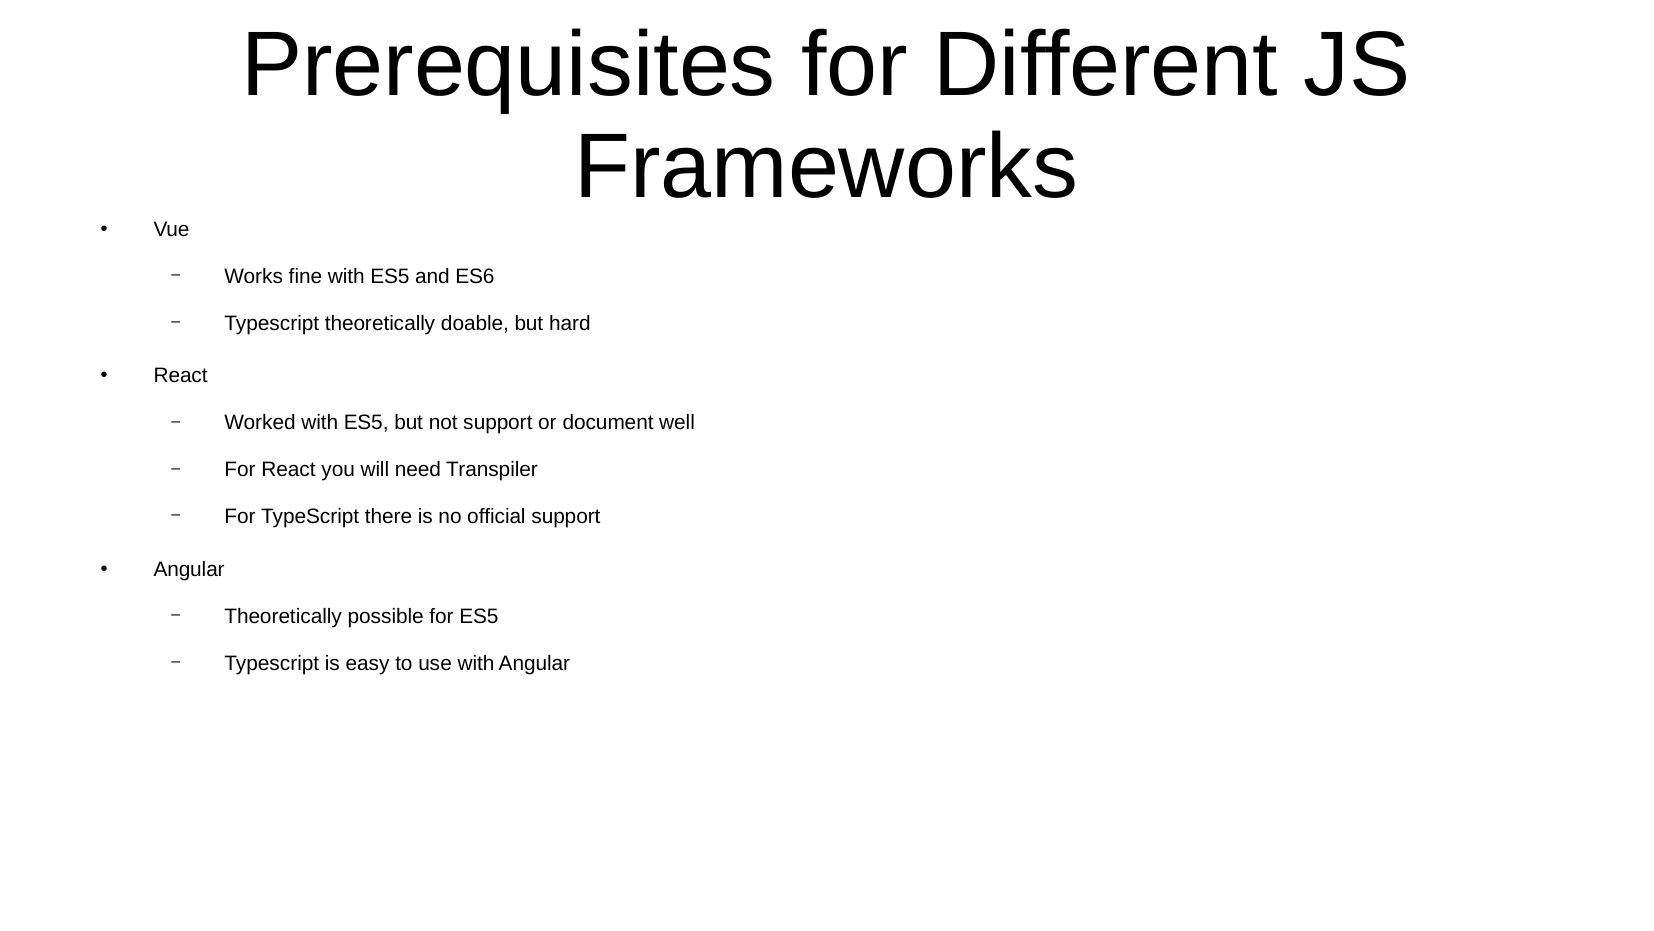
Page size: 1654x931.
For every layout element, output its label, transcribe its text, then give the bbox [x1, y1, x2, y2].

title Prerequisites for Different JS Frameworks [82, 28, 1571, 201]
list Vue Works fine with ES5 and ES6 Typescript theoretically doable, but hard React Worked with ES5, but not support or document well For React you will need Transpiler For TypeScript there is no official support Angular Theoretically possible for ES5 Typescript is easy to use with Angular [82, 217, 1576, 901]
